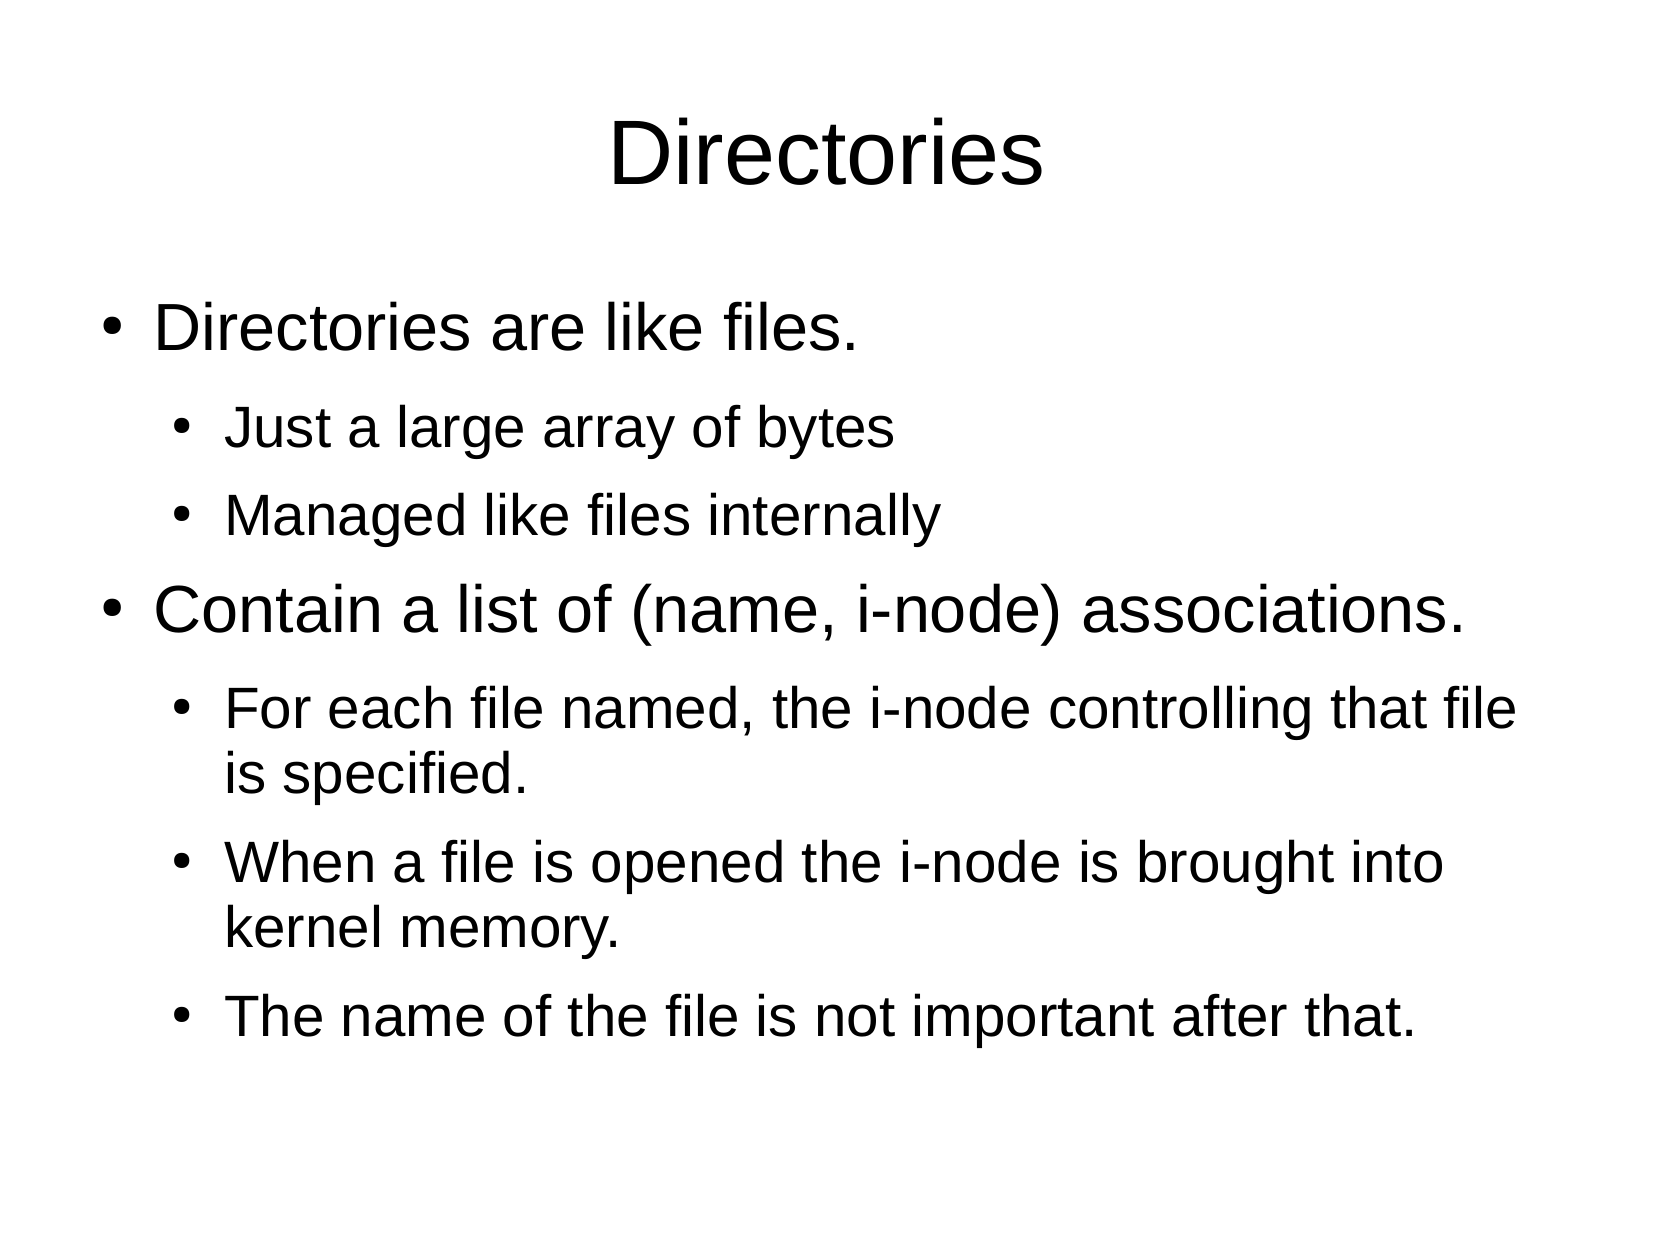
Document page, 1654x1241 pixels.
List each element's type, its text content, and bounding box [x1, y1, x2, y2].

title Directories [82, 56, 1571, 250]
list Directories are like files. Just a large array of bytes Managed like files internally Contain a list of (name, i-node) associations. For each file named, the i-node controlling that file is specified. When a file is opened the i-node is brought into kernel memory. The name of the file is not important after that. [82, 290, 1571, 1094]
